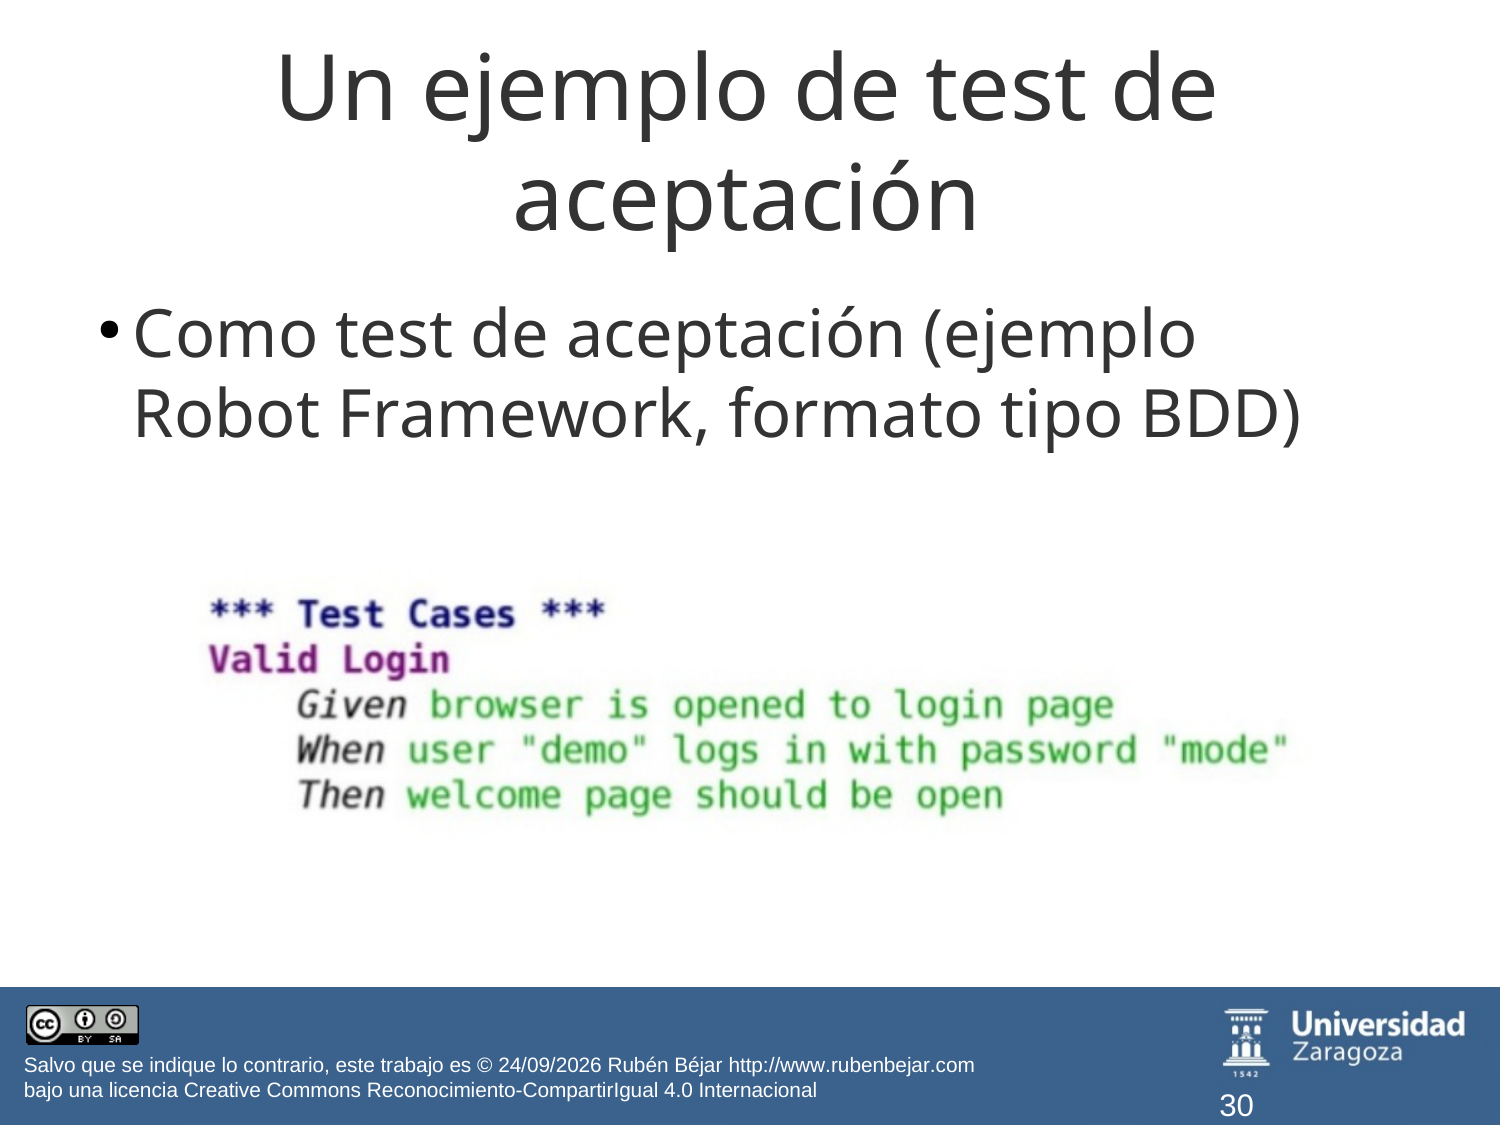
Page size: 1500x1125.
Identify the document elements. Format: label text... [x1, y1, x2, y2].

picture [0, 987, 1500, 1125]
picture [188, 560, 1327, 857]
list Como test de aceptación (ejemplo Robot Framework, formato tipo BDD) [82, 283, 1418, 508]
title Un ejemplo de test de aceptación [74, 20, 1420, 257]
